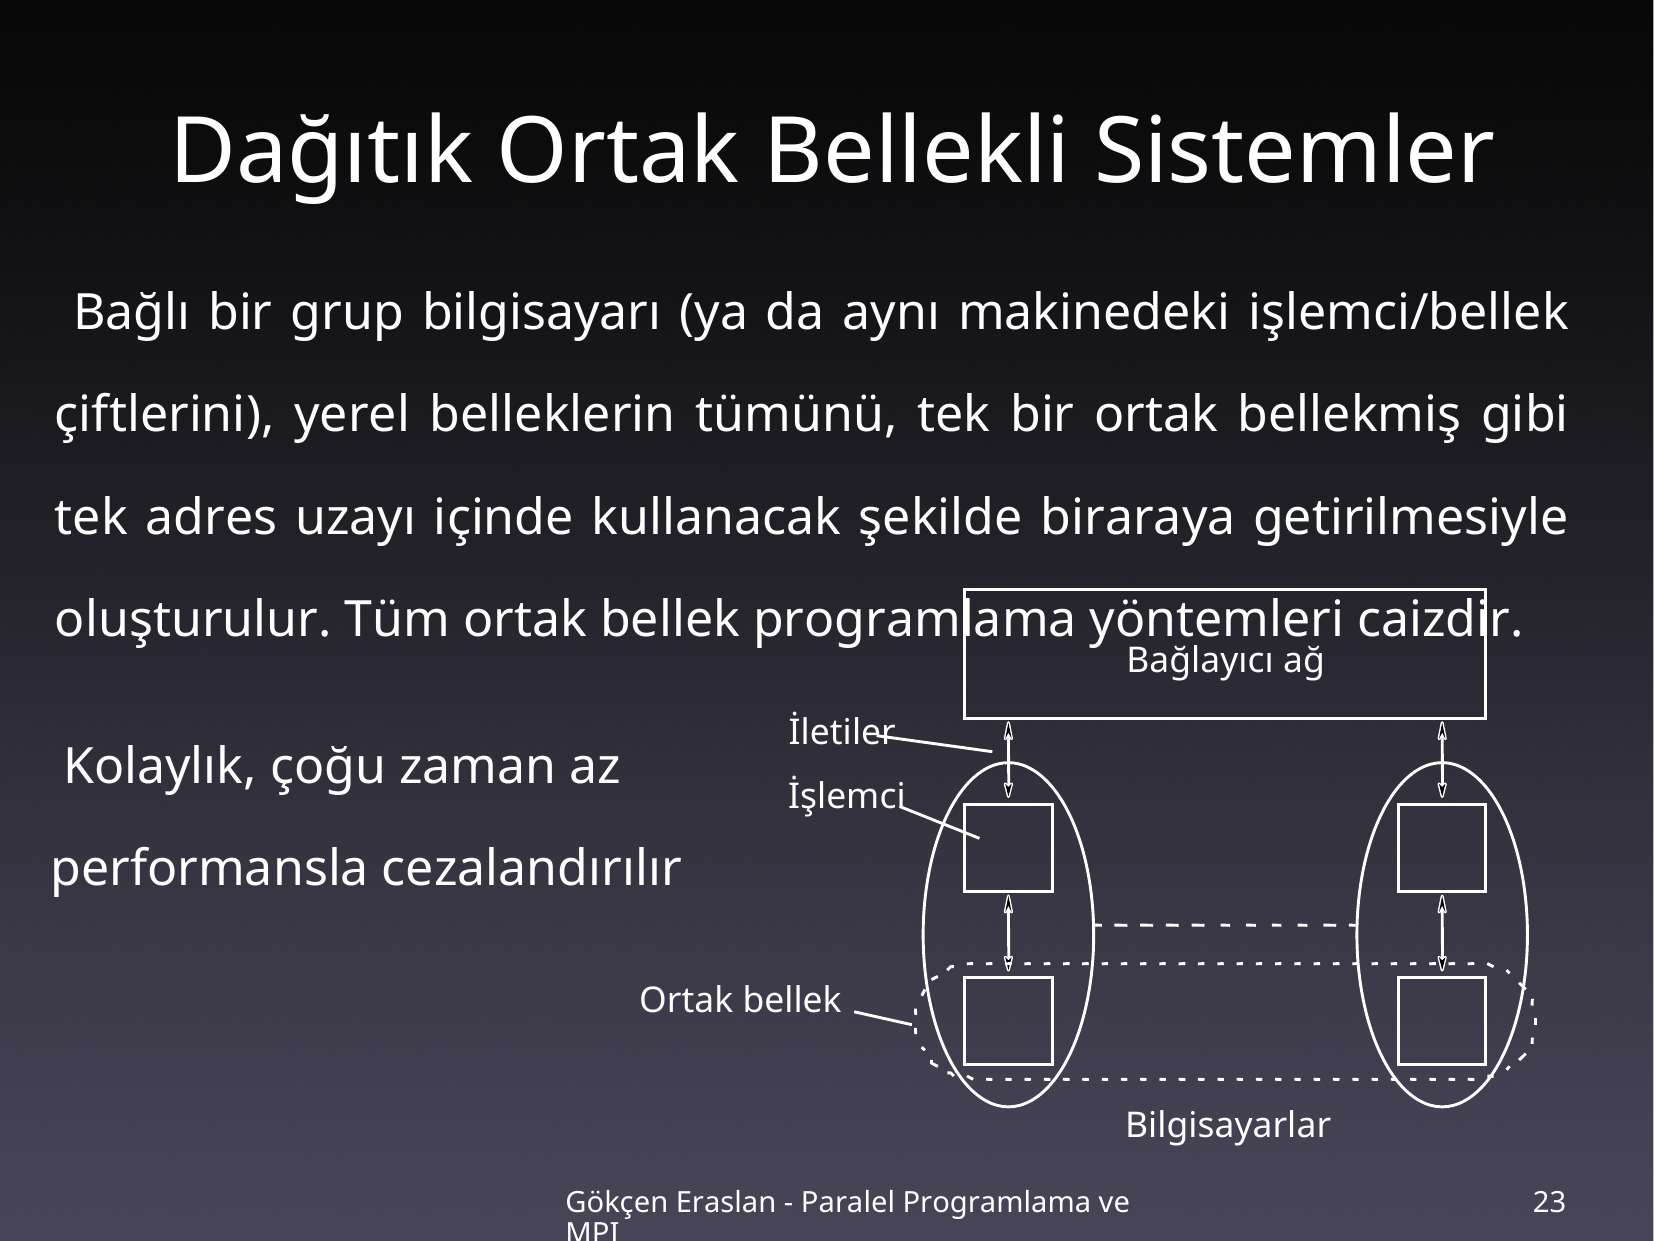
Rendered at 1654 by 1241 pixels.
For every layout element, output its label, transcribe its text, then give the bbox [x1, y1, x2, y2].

text_box [1005, 722, 1012, 739]
picture [0, 0, 1654, 1241]
text_box Kolaylık, çoğu zaman az performansla cezalandırılır [50, 695, 809, 1124]
picture [570, 1226, 576, 1241]
picture [596, 1224, 604, 1233]
text_box [1438, 722, 1446, 739]
picture [580, 1226, 586, 1241]
list Bağlı bir grup bilgisayarı (ya da aynı makinedeki işlemci/bellek çiftlerini), yerel belleklerin tümünü, tek bir ortak bellekmiş gibi tek adres uzayı içinde kullanacak şekilde biraraya getirilmesiyle oluşturulur. Tüm ortak bellek programlama yöntemleri caizdir. [40, 234, 1585, 658]
text_box [1438, 957, 1446, 971]
text_box İşlemci [809, 770, 907, 820]
title Dağıtık Ortak Bellekli Sistemler [78, 43, 1588, 251]
text_box Bilgisayarlar [1125, 1099, 1332, 1148]
text_box [1005, 783, 1012, 797]
text_box İletiler [809, 706, 897, 756]
text_box Bağlayıcı ağ [1126, 634, 1326, 683]
text_box [1438, 783, 1446, 797]
list Bağlı bir grup bilgisayarı (ya da aynı makinedeki işlemci/bellek çiftlerini), yerel belleklerin tümünü, tek bir ortak bellekmiş gibi tek adres uzayı içinde kullanacak şekilde biraraya getirilmesiyle oluşturulur. Tüm ortak bellek programlama yöntemleri caizdir. [966, 591, 1484, 658]
text_box Ortak bellek [809, 974, 843, 1024]
text_box [1005, 896, 1012, 913]
text_box [1438, 896, 1446, 913]
